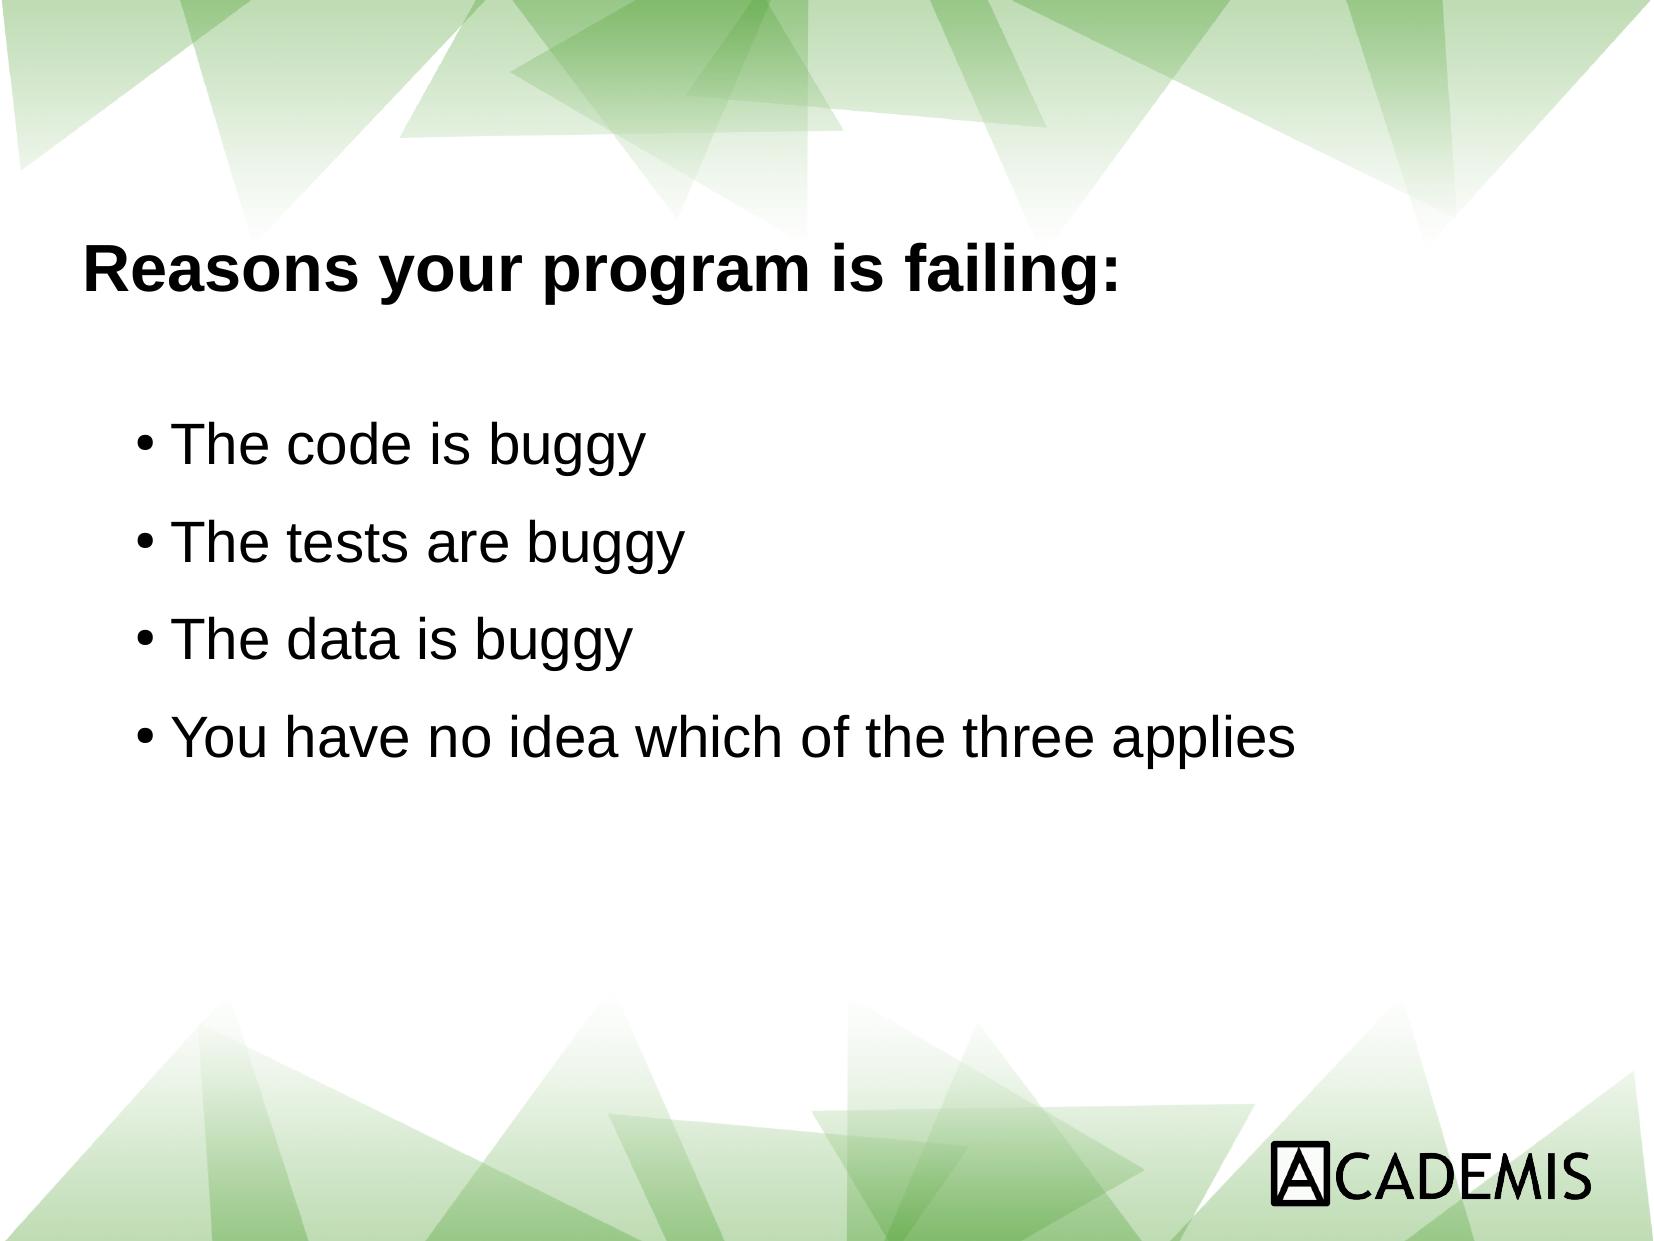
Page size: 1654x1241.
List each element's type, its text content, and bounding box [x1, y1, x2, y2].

picture [0, 0, 1654, 256]
text_box The code is buggy The tests are buggy The data is buggy You have no idea which of the three applies [120, 372, 1606, 746]
title Reasons your program is failing: [82, 165, 1571, 373]
picture [2, 985, 1653, 1241]
